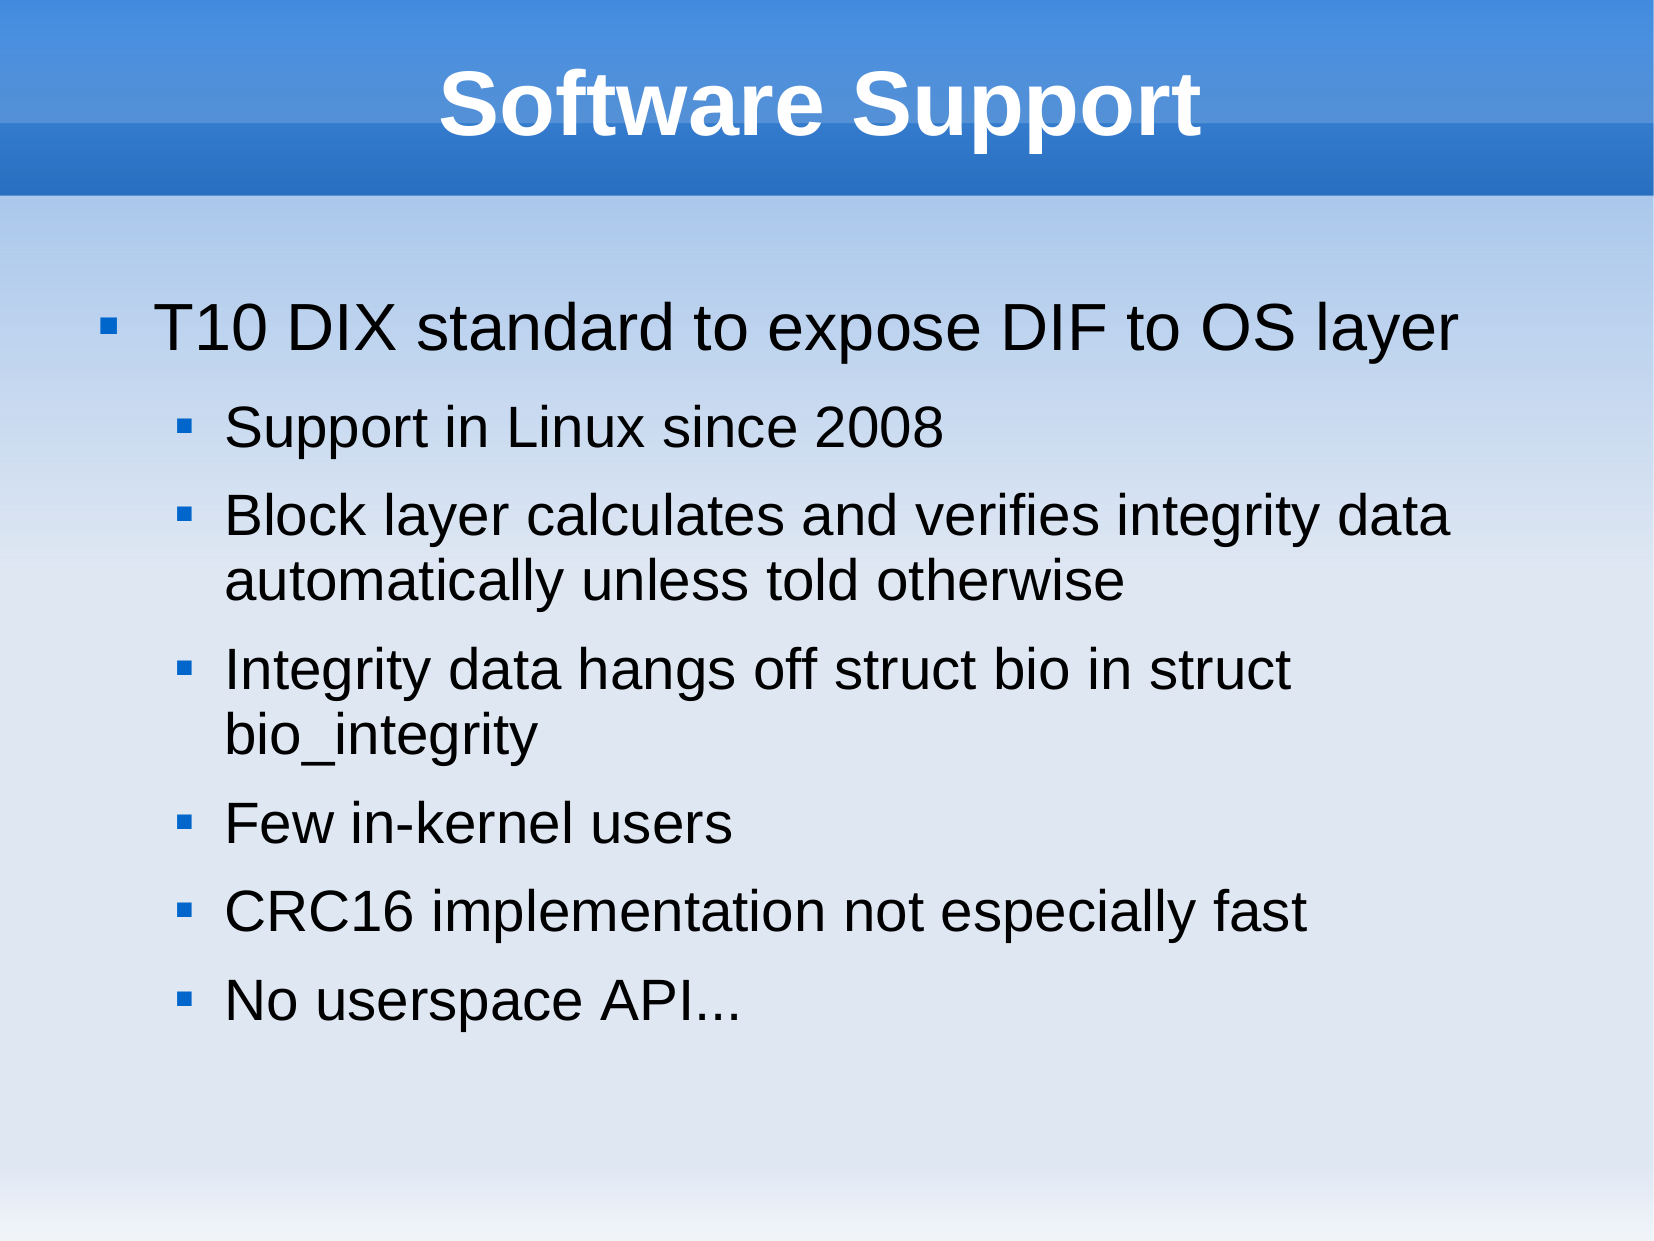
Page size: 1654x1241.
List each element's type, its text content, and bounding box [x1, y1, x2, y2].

picture [0, 0, 1654, 1241]
title Software Support [76, 7, 1565, 200]
list T10 DIX standard to expose DIF to OS layer Support in Linux since 2008 Block layer calculates and verifies integrity data automatically unless told otherwise Integrity data hangs off struct bio in struct bio_integrity Few in-kernel users CRC16 implementation not especially fast No userspace API... [82, 290, 1571, 1094]
